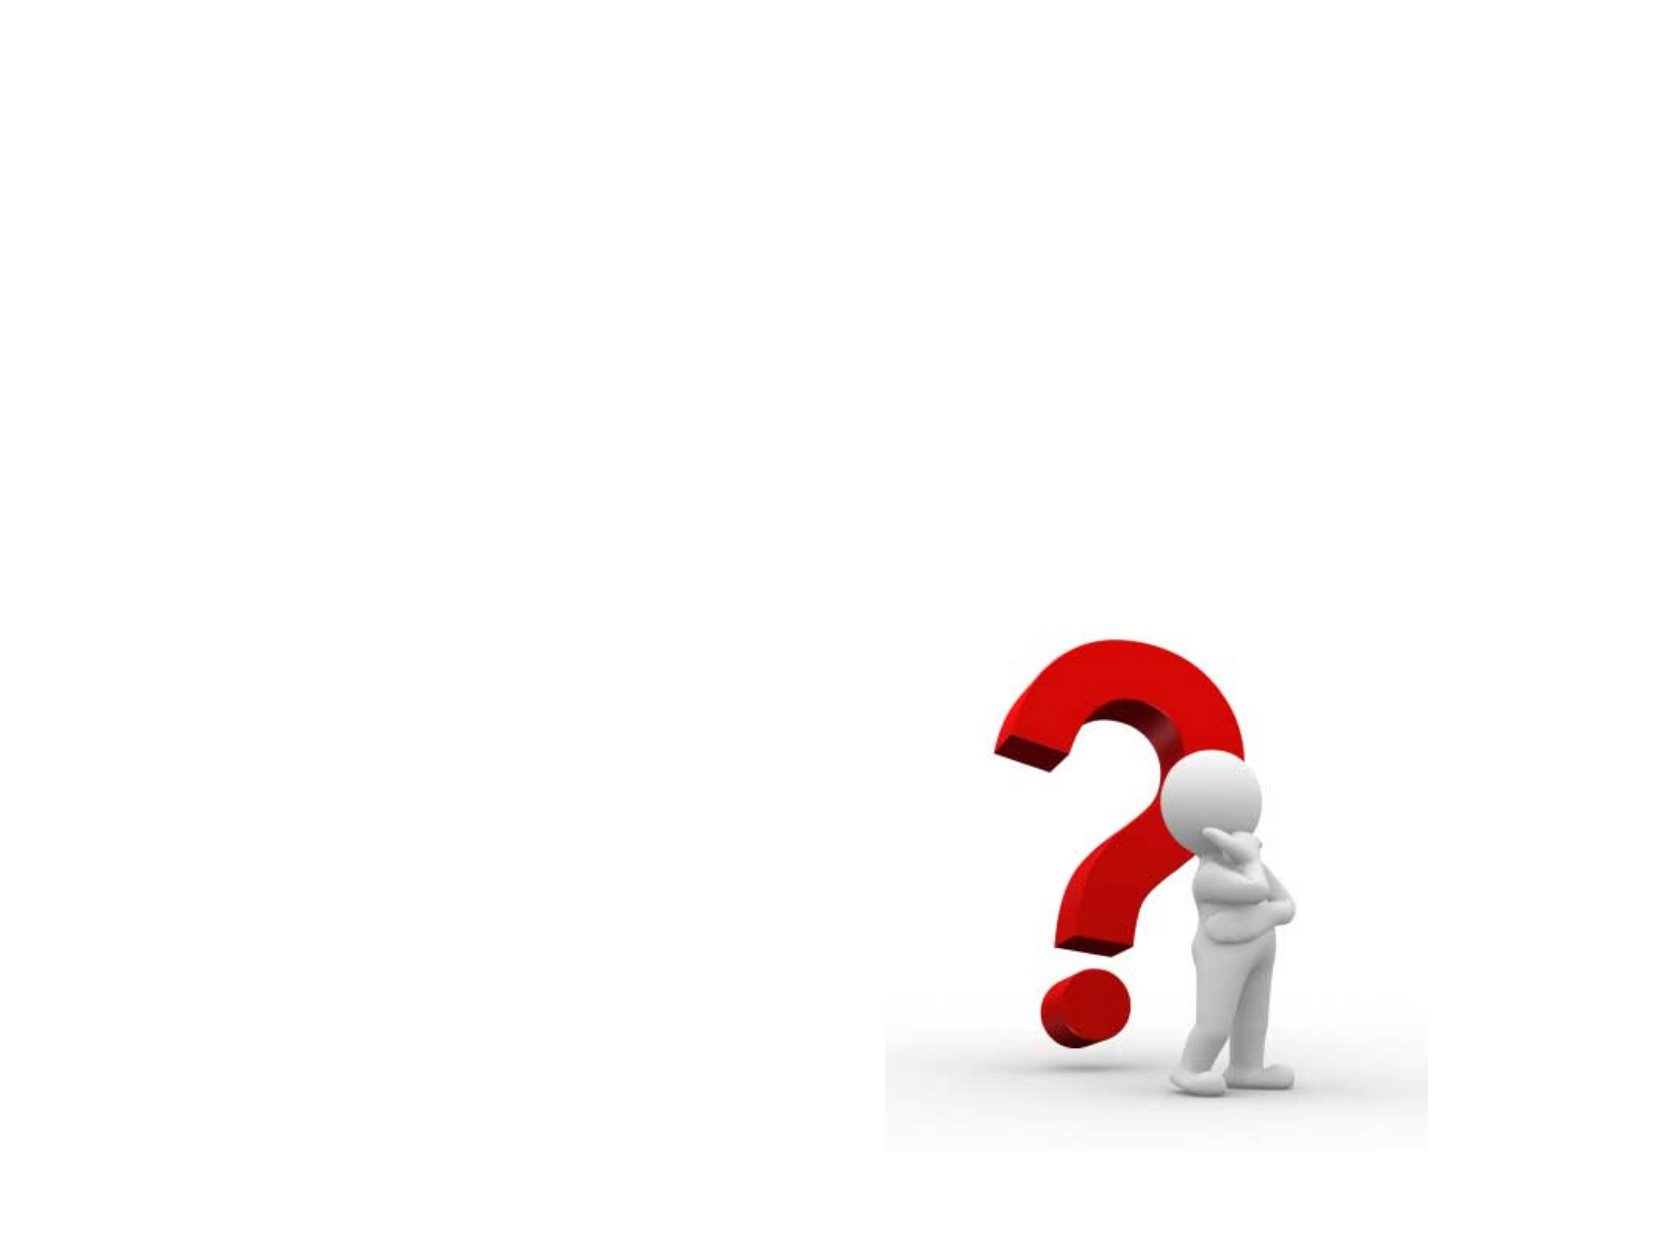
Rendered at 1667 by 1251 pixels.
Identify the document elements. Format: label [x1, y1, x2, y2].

picture [885, 610, 1428, 1152]
